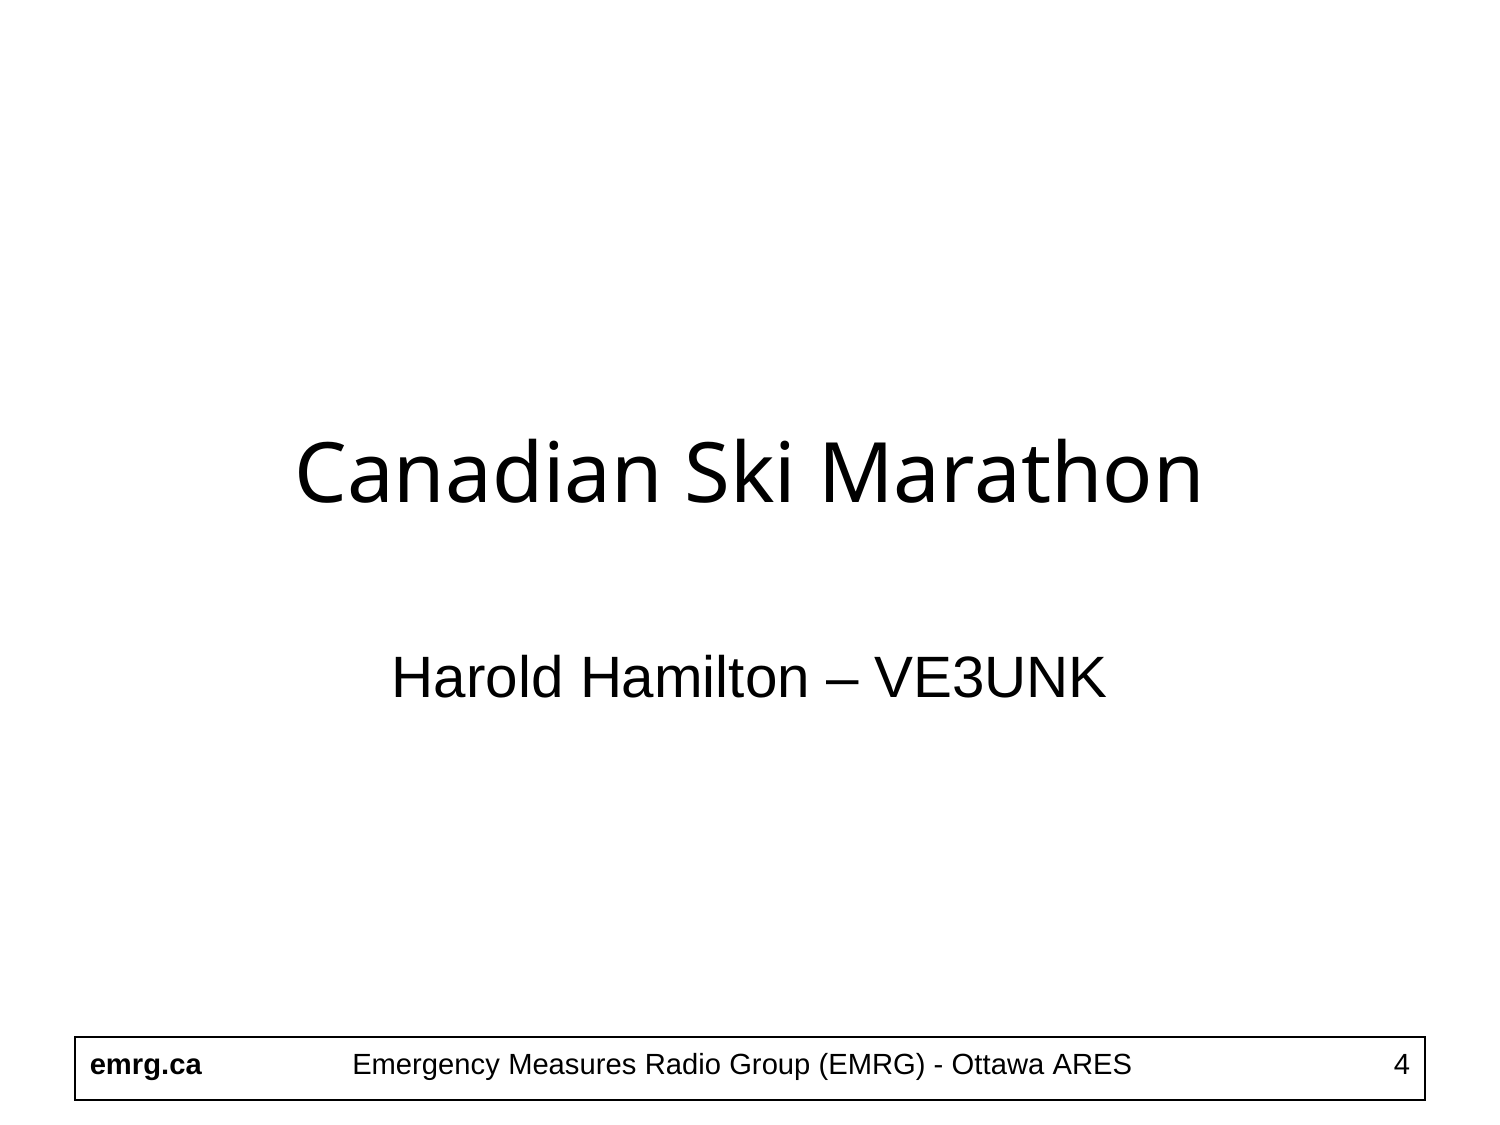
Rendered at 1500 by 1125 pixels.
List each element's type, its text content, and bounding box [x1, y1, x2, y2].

text_box <number> [1246, 1037, 1426, 1103]
text_box Harold Hamilton – VE3UNK [225, 637, 1276, 926]
text_box Emergency Measures Radio Group (EMRG) - Ottawa ARES [247, 1037, 1238, 1103]
title Canadian Ski Marathon [112, 349, 1388, 591]
